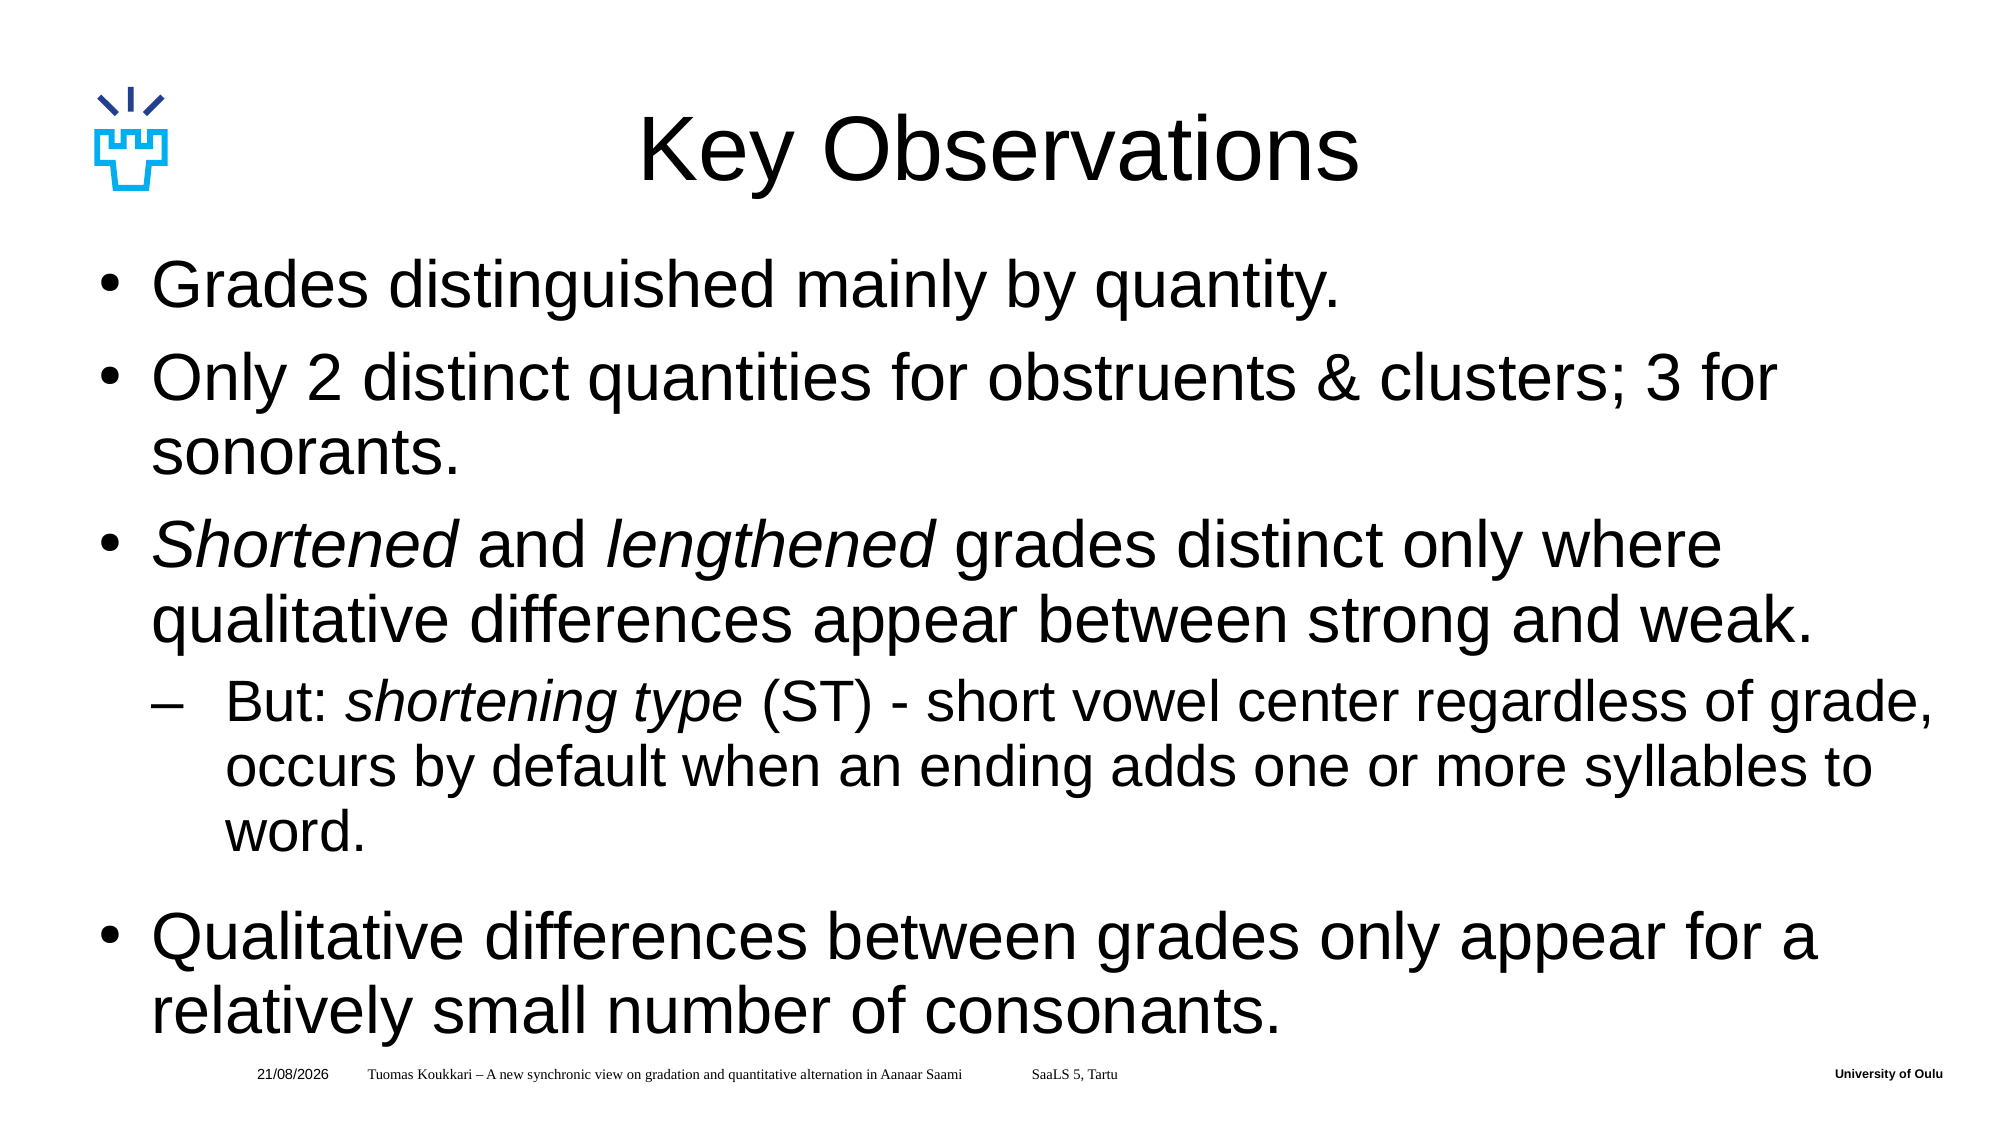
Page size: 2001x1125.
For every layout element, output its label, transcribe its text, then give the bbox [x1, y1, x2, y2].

title Key Observations [276, 47, 1724, 247]
list Grades distinguished mainly by quantity. Only 2 distinct quantities for obstruents & clusters; 3 for sonorants. Shortened and lengthened grades distinct only where qualitative differences appear between strong and weak. – But: shortening type (ST) - short vowel center regardless of grade, occurs by default when an ending adds one or more syllables to word. Qualitative differences between grades only appear for a relatively small number of consonants. [80, 247, 2000, 1083]
